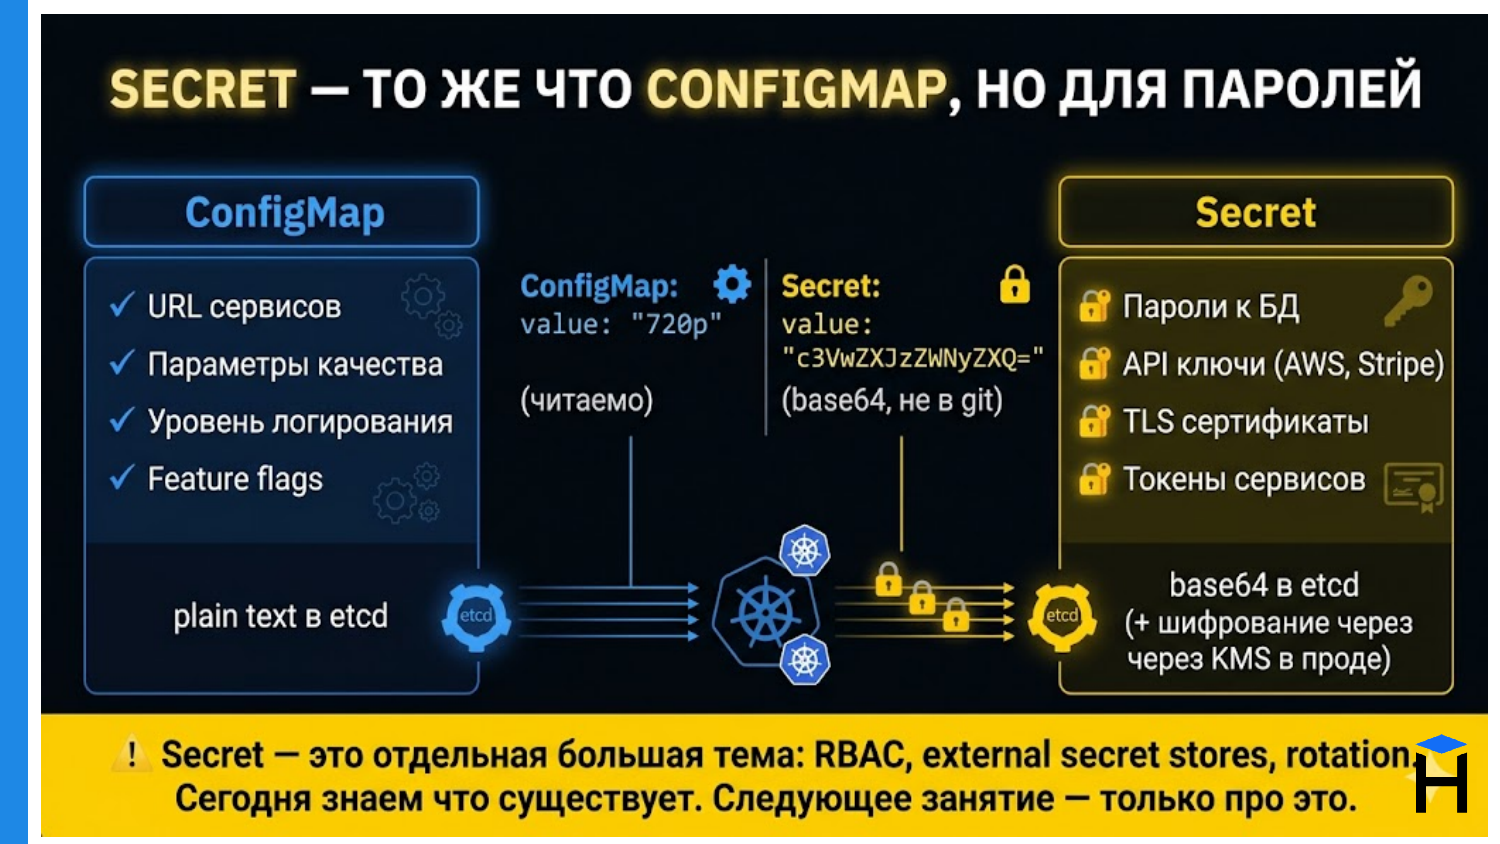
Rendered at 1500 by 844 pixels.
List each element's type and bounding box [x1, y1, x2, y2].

text_box [0, 0, 27, 844]
picture [41, 14, 1488, 837]
